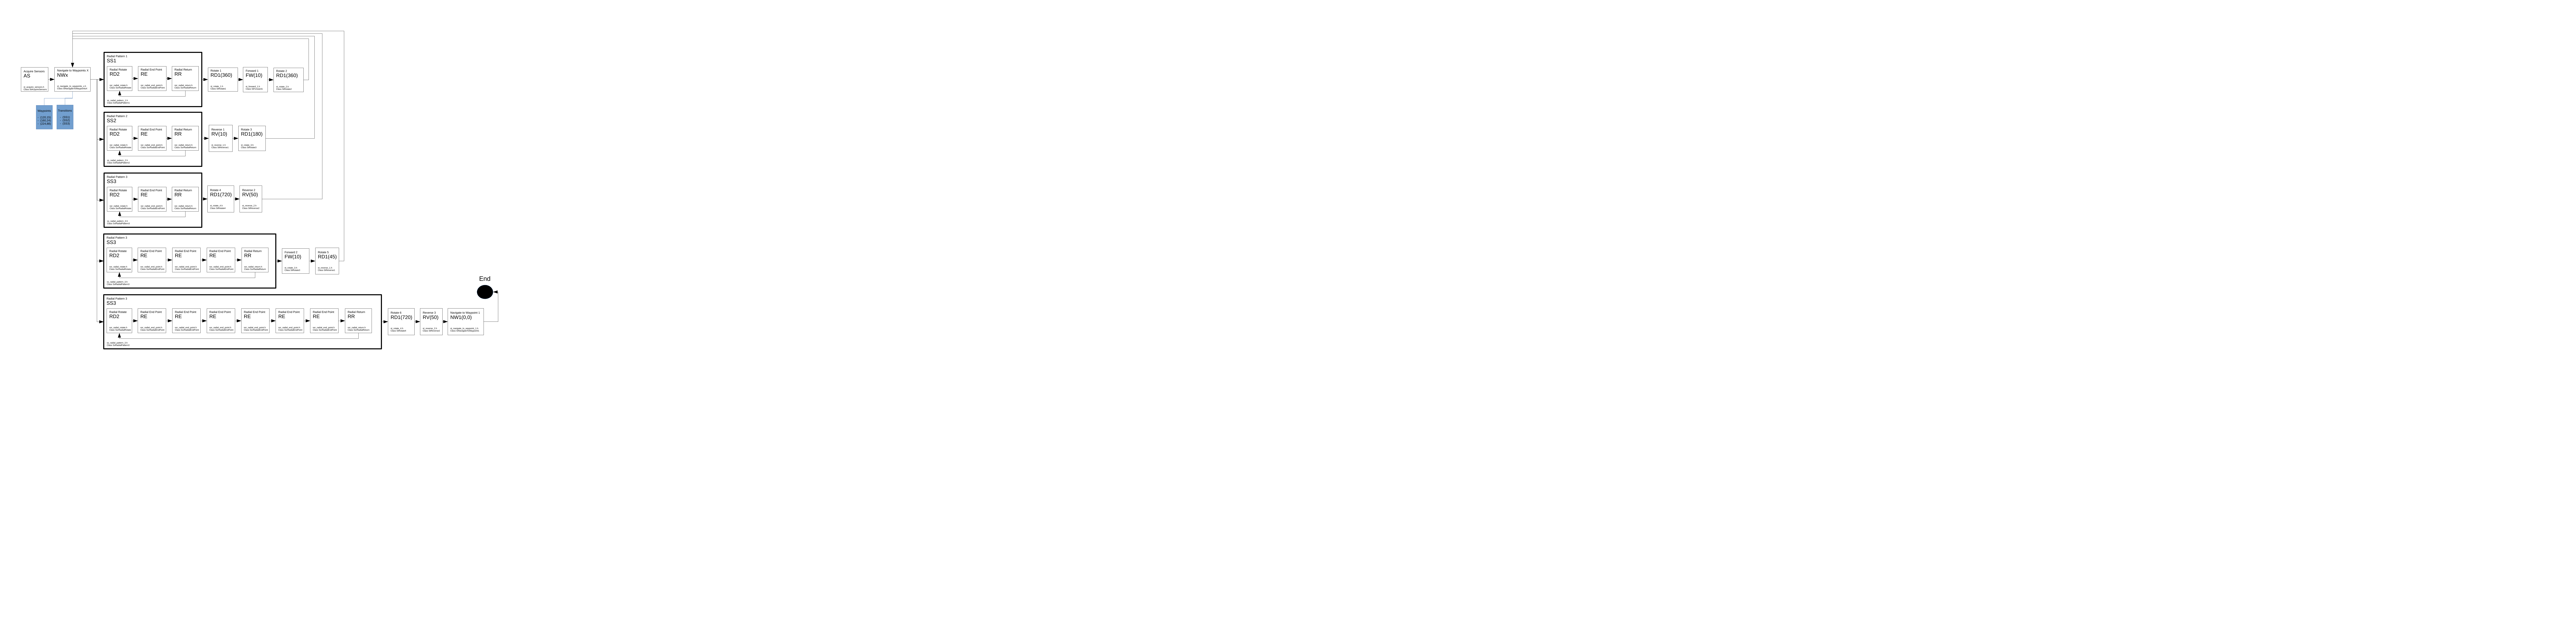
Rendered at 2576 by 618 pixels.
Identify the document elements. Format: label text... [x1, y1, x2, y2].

text_box Forward 1 FW(10) st_forward_1.h Class StForward1 [243, 67, 268, 92]
text_box ss_radial_pattern_3.h Class SsRadialPattern3 [104, 219, 134, 226]
text_box Radial End Point RE ssr_radial_end_point.h Class SsrRadialEndPoint [138, 66, 166, 91]
text_box End [477, 274, 495, 291]
text_box Rotate 5 RD1(45) st_reverse_1.h Class StReverse1 [315, 248, 339, 274]
text_box Radial Rotate RD2 ssr_radial_rotate.h Class SsrRadialRotate [107, 248, 132, 272]
text_box Reverse 1 RV(10) st_reverse_1.h Class StReverse1 [209, 125, 233, 152]
text_box [104, 234, 276, 288]
text_box [104, 112, 202, 167]
text_box Navigate to Waypoints X NWx st_navigate_to_waypoints_x.h Class StNavigateToWaypointsX [54, 67, 91, 91]
text_box [104, 52, 202, 107]
text_box Radial Rotate RD2 ssr_radial_rotate.h Class SsrRadialRotate [107, 126, 132, 151]
text_box Radial Return RR ssr_radial_return.h Class SsrRadialReturn [172, 187, 199, 211]
text_box Reverse 2 RV(50) st_reverse_2.h Class StReverse2 [240, 186, 262, 212]
text_box Radial Return RR ssr_radial_return.h Class SsrRadialReturn [172, 126, 199, 151]
text_box Radial Pattern 1 SS1 [104, 53, 159, 68]
text_box Rotate 2 RD1(360) st_rotate_2.h Class StRotate2 [274, 68, 304, 92]
text_box Radial Pattern 3 SS3 [104, 296, 159, 311]
text_box ss_radial_pattern_3.h Class SsRadialPattern3 [104, 279, 134, 287]
text_box Radial End Point RE ssr_radial_end_point.h Class SsrRadialEndPoint [310, 308, 338, 333]
text_box Radial Pattern 3 SS3 [104, 174, 159, 189]
text_box Radial Pattern 2 SS2 [104, 113, 159, 128]
text_box Radial End Point RE ssr_radial_end_point.h Class SsrRadialEndPoint [138, 187, 166, 211]
text_box Forward 2 FW(10) st_rotate_3.h Class StRotate3 [282, 248, 309, 274]
text_box Radial Return RR ssr_radial_return.h Class SsrRadialReturn [345, 308, 372, 333]
text_box [104, 173, 202, 227]
text_box Radial Rotate RD2 ssr_radial_rotate.h Class SsrRadialRotate [107, 66, 132, 91]
text_box Rotate 6 RD1(720) st_rotate_4.h Class StRotate4 [388, 308, 415, 335]
text_box Radial Return RR ssr_radial_return.h Class SsrRadialReturn [172, 66, 199, 91]
text_box Radial End Point RE ssr_radial_end_point.h Class SsrRadialEndPoint [138, 126, 166, 151]
text_box Transitions - (SS1) - (SS2) - (SS3) [57, 105, 73, 129]
text_box [104, 295, 382, 349]
text_box Radial End Point RE ssr_radial_end_point.h Class SsrRadialEndPoint [138, 308, 166, 333]
text_box Radial Rotate RD2 ssr_radial_rotate.h Class SsrRadialRotate [107, 187, 132, 211]
text_box Radial Rotate RD2 ssr_radial_rotate.h Class SsrRadialRotate [107, 308, 132, 333]
text_box Radial End Point RE ssr_radial_end_point.h Class SsrRadialEndPoint [207, 308, 235, 333]
text_box Radial End Point RE ssr_radial_end_point.h Class SsrRadialEndPoint [172, 308, 201, 333]
text_box Radial End Point RE ssr_radial_end_point.h Class SsrRadialEndPoint [241, 308, 269, 333]
text_box Rotate 1 RD1(360) st_rotate_1.h Class StRotate1 [208, 68, 238, 91]
text_box Waypoints - (120,15) - (160,24) - (224,88) [36, 105, 53, 129]
text_box [477, 291, 493, 299]
text_box Radial End Point RE ssr_radial_end_point.h Class SsrRadialEndPoint [207, 248, 235, 272]
text_box ss_radial_pattern_3.h Class SsRadialPattern3 [104, 340, 134, 348]
text_box ss_radial_pattern_1.h Class SsRadialPattern1 [104, 98, 134, 105]
text_box Radial Pattern 3 SS3 [104, 235, 159, 250]
text_box Rotate 3 RD1(180) st_rotate_3.h Class StRotate3 [238, 126, 266, 151]
text_box Rotate 4 RD1(720) st_rotate_4.h Class StRotate4 [207, 186, 234, 212]
text_box ss_radial_pattern_2.h Class SsRadialPattern2 [104, 158, 134, 165]
text_box Radial End Point RE ssr_radial_end_point.h Class SsrRadialEndPoint [138, 248, 166, 272]
text_box Acquire Sensors AS st_acquire_sensors.h Class StAcquireSensors [21, 67, 48, 91]
text_box Radial End Point RE ssr_radial_end_point.h Class SsrRadialEndPoint [172, 248, 201, 272]
text_box Navigate to Waypoint 1 NW1(0,0) st_navigate_to_waypoint_1.h Class StNavigateToWaypoint1 [448, 308, 484, 335]
text_box Radial Return RR ssr_radial_return.h Class SsrRadialReturn [242, 248, 268, 272]
text_box Reverse 3 RV(50) st_reverse_2.h Class StReverse2 [420, 308, 443, 335]
text_box Radial End Point RE ssr_radial_end_point.h Class SsrRadialEndPoint [276, 308, 304, 333]
